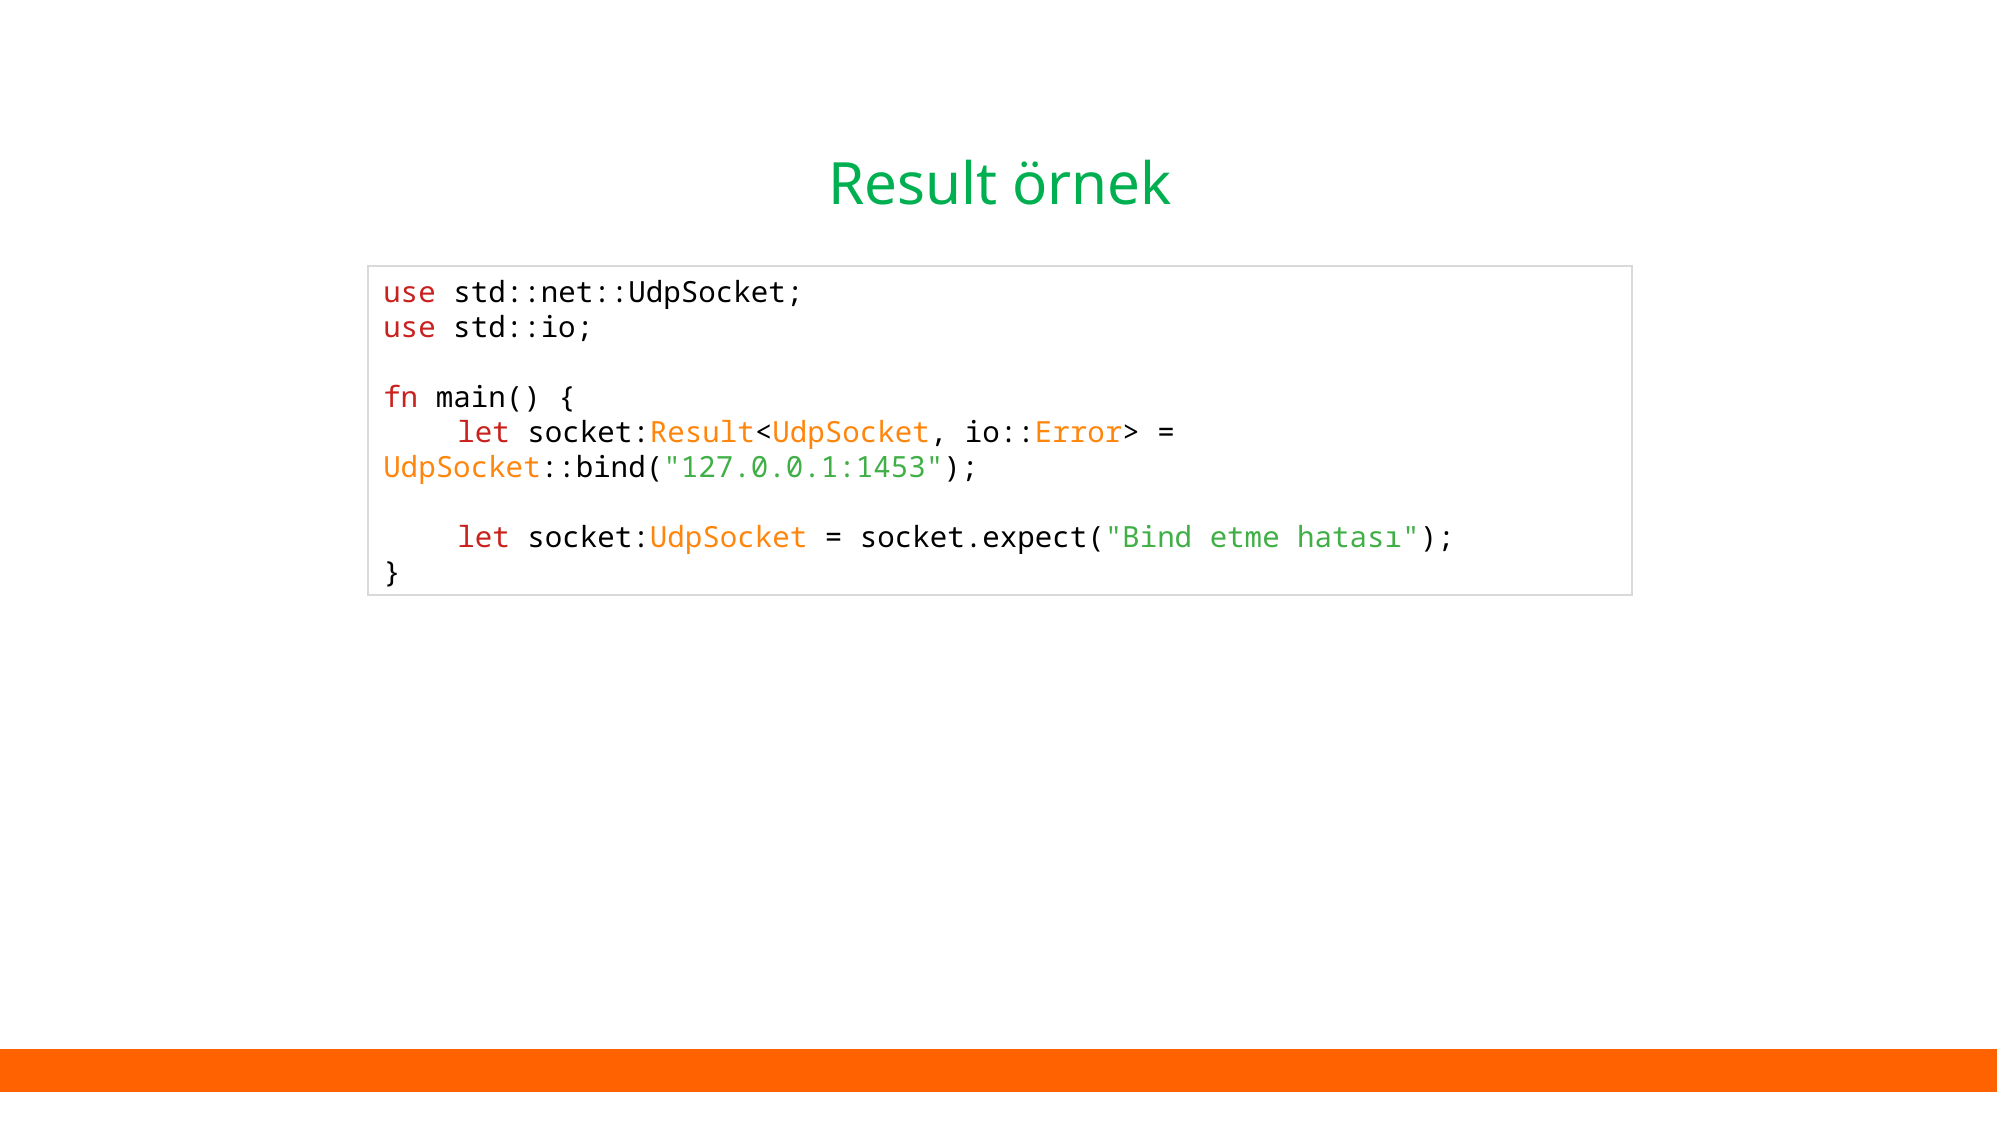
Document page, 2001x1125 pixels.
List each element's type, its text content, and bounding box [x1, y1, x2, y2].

list Result örnek [420, 146, 1580, 237]
text_box use std::net::UdpSocket; use std::io; fn main() { let socket:Result<UdpSocket, io::Error> = UdpSocket::bind("127.0.0.1:1453"); let socket:UdpSocket = socket.expect("Bind etme hatası"); } [368, 265, 1632, 596]
text_box [0, 1049, 1997, 1092]
